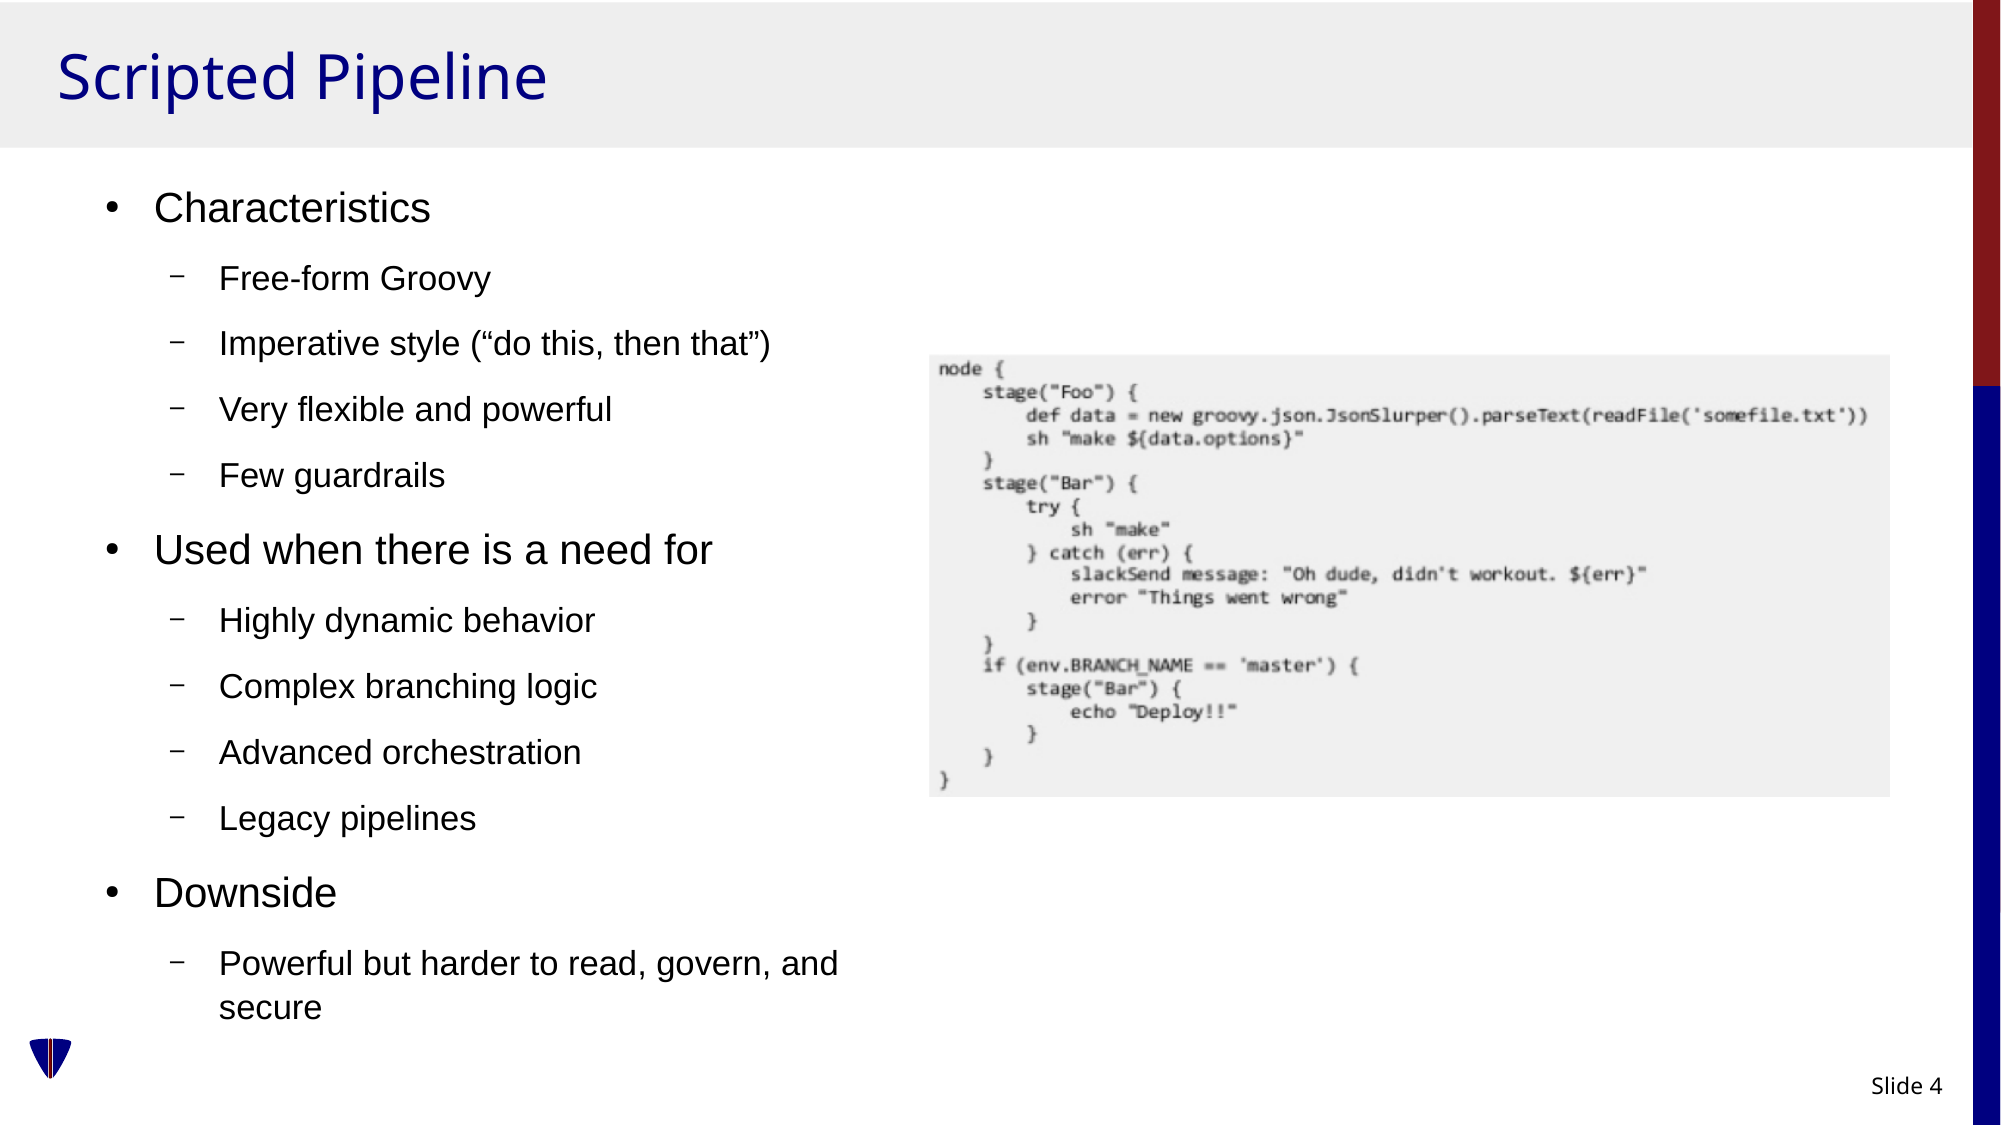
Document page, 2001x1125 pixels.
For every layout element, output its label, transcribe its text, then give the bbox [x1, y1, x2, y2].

title Scripted Pipeline [0, 2, 1973, 148]
picture [929, 354, 1890, 797]
list Characteristics Free-form Groovy Imperative style (“do this, then that”) Very flexible and powerful Few guardrails Used when there is a need for Highly dynamic behavior Complex branching logic Advanced orchestration Legacy pipelines Downside Powerful but harder to read, govern, and secure [88, 177, 886, 1034]
